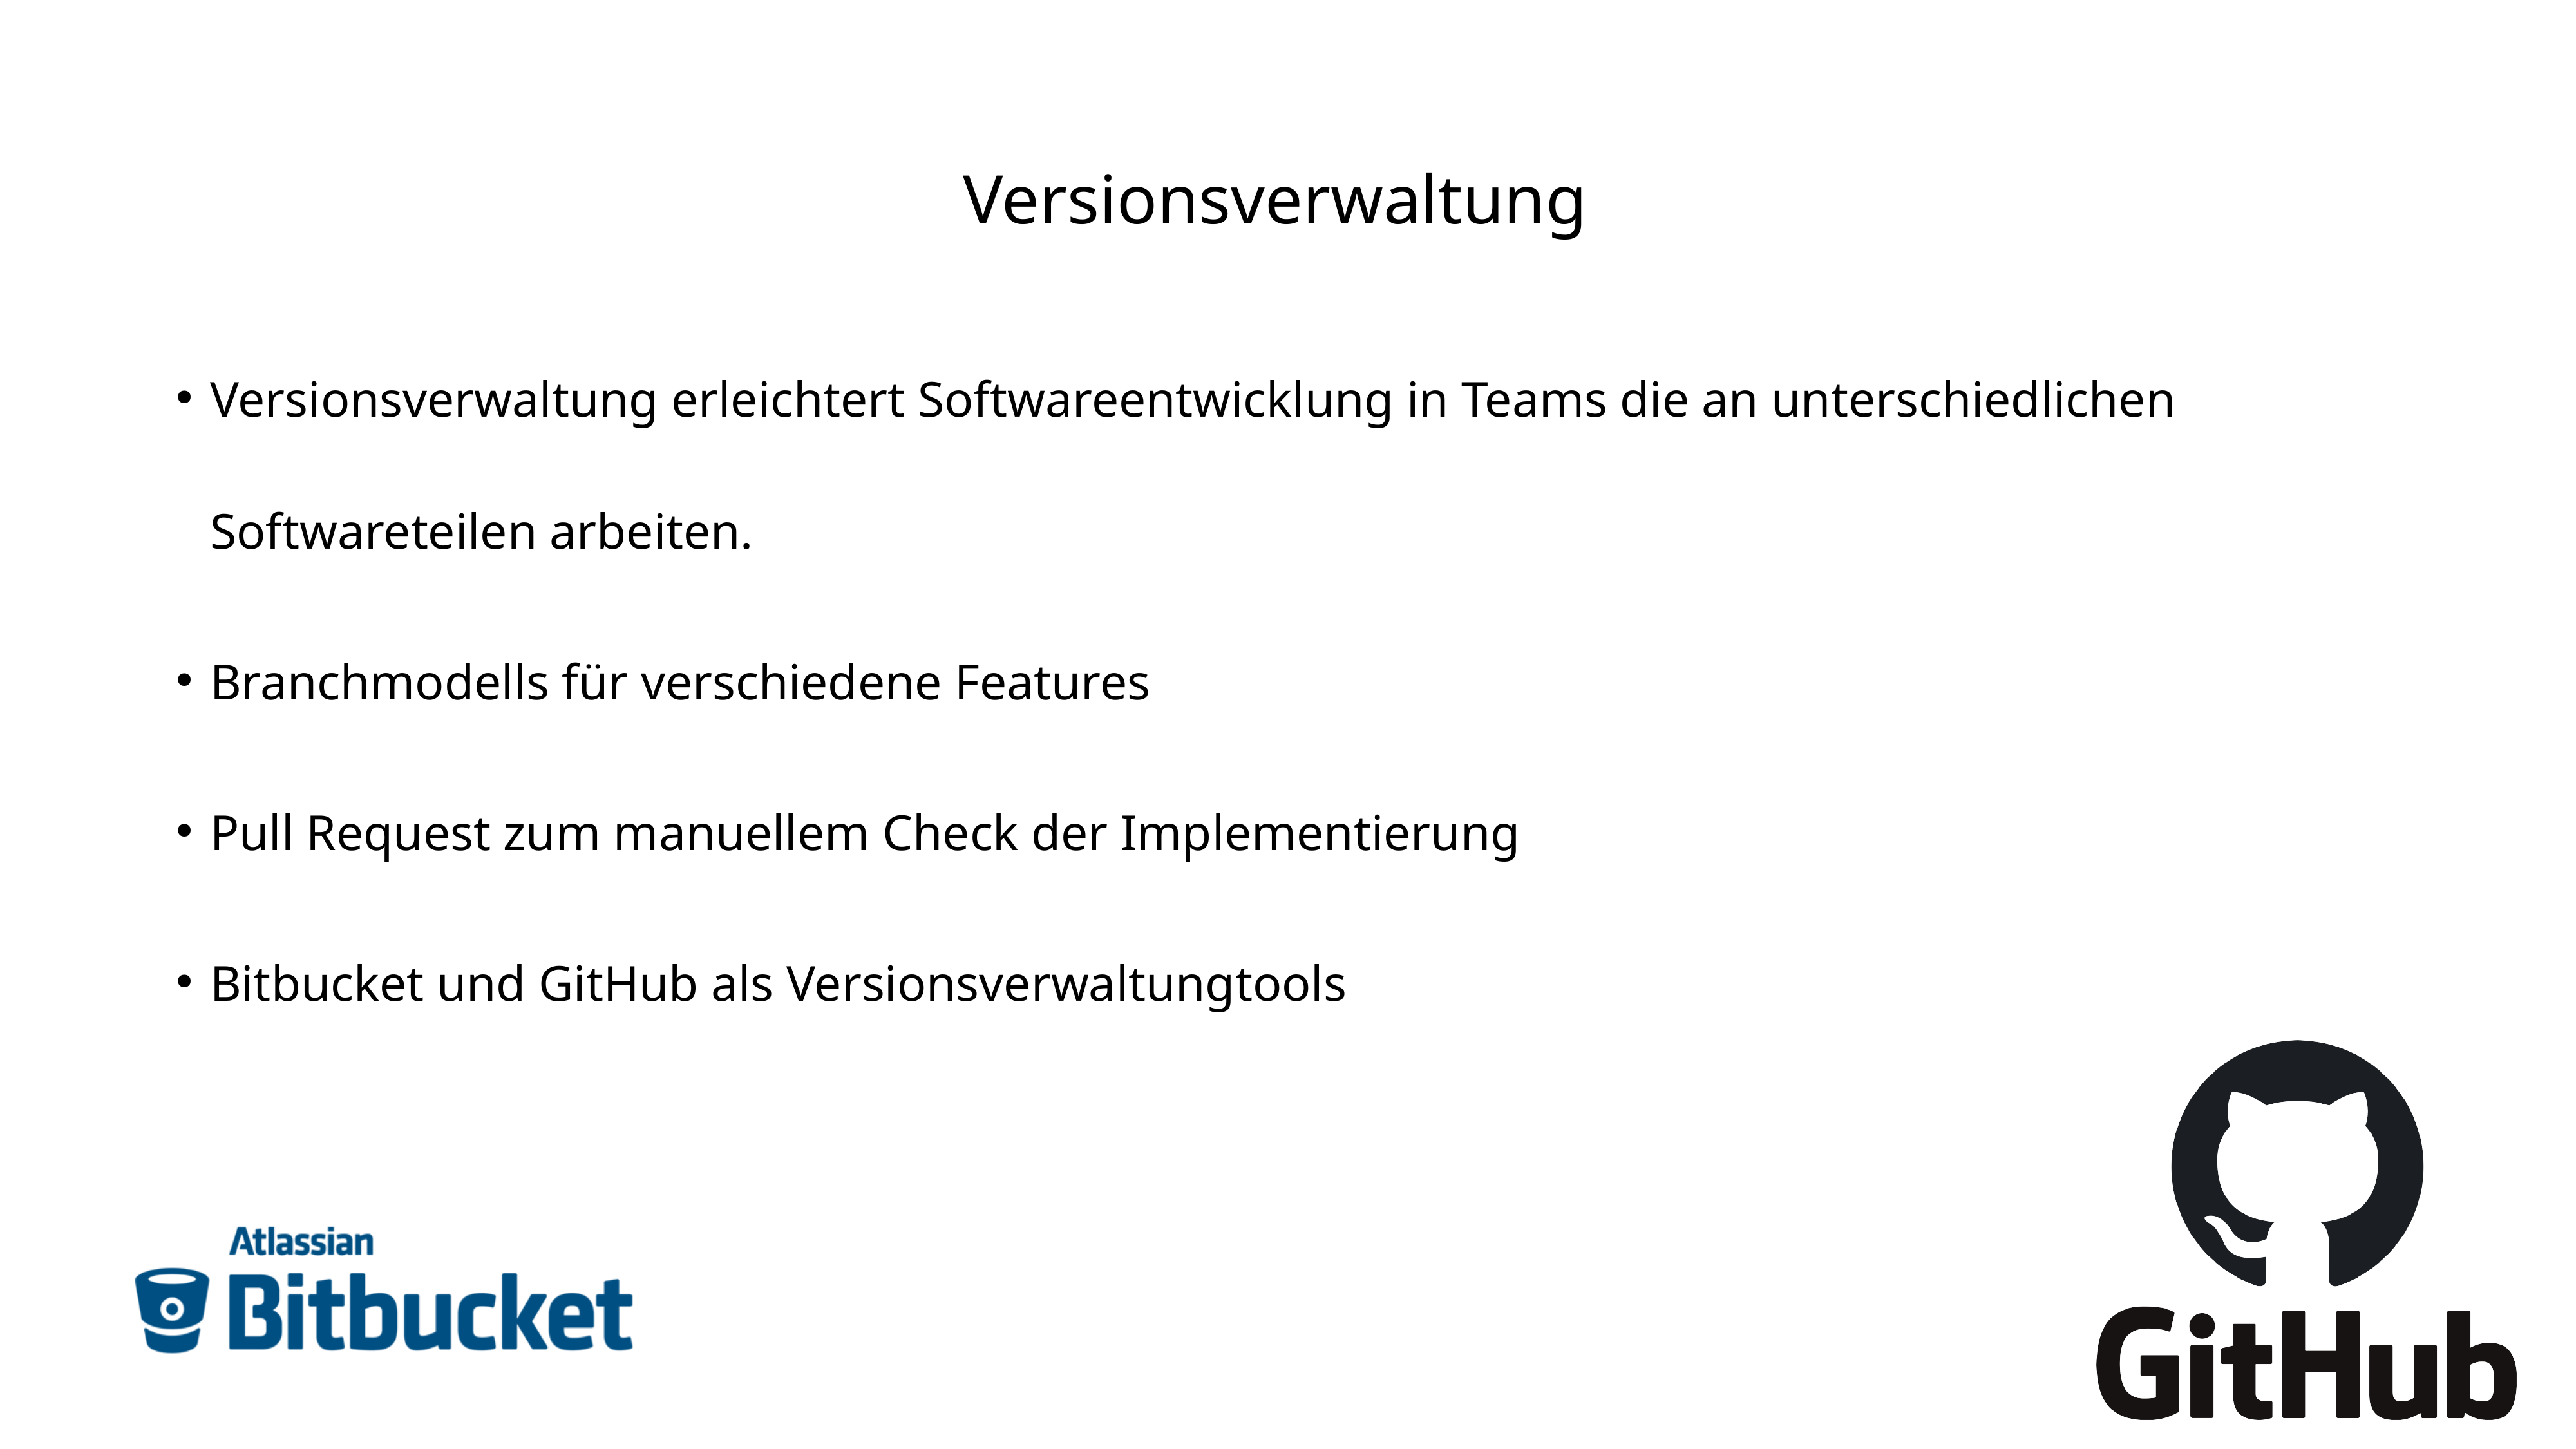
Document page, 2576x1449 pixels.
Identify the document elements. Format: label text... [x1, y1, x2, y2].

list Versionsverwaltung erleichtert Softwareentwicklung in Teams die an unterschiedlichen Softwareteilen arbeiten. Branchmodells für verschiedene Features Pull Request zum manuellem Check der Implementierung Bitbucket und GitHub als Versionsverwaltungtools [164, 299, 2483, 1372]
title Versionsverwaltung [116, 77, 2435, 319]
picture [82, 1189, 687, 1392]
picture [2096, 1040, 2517, 1421]
